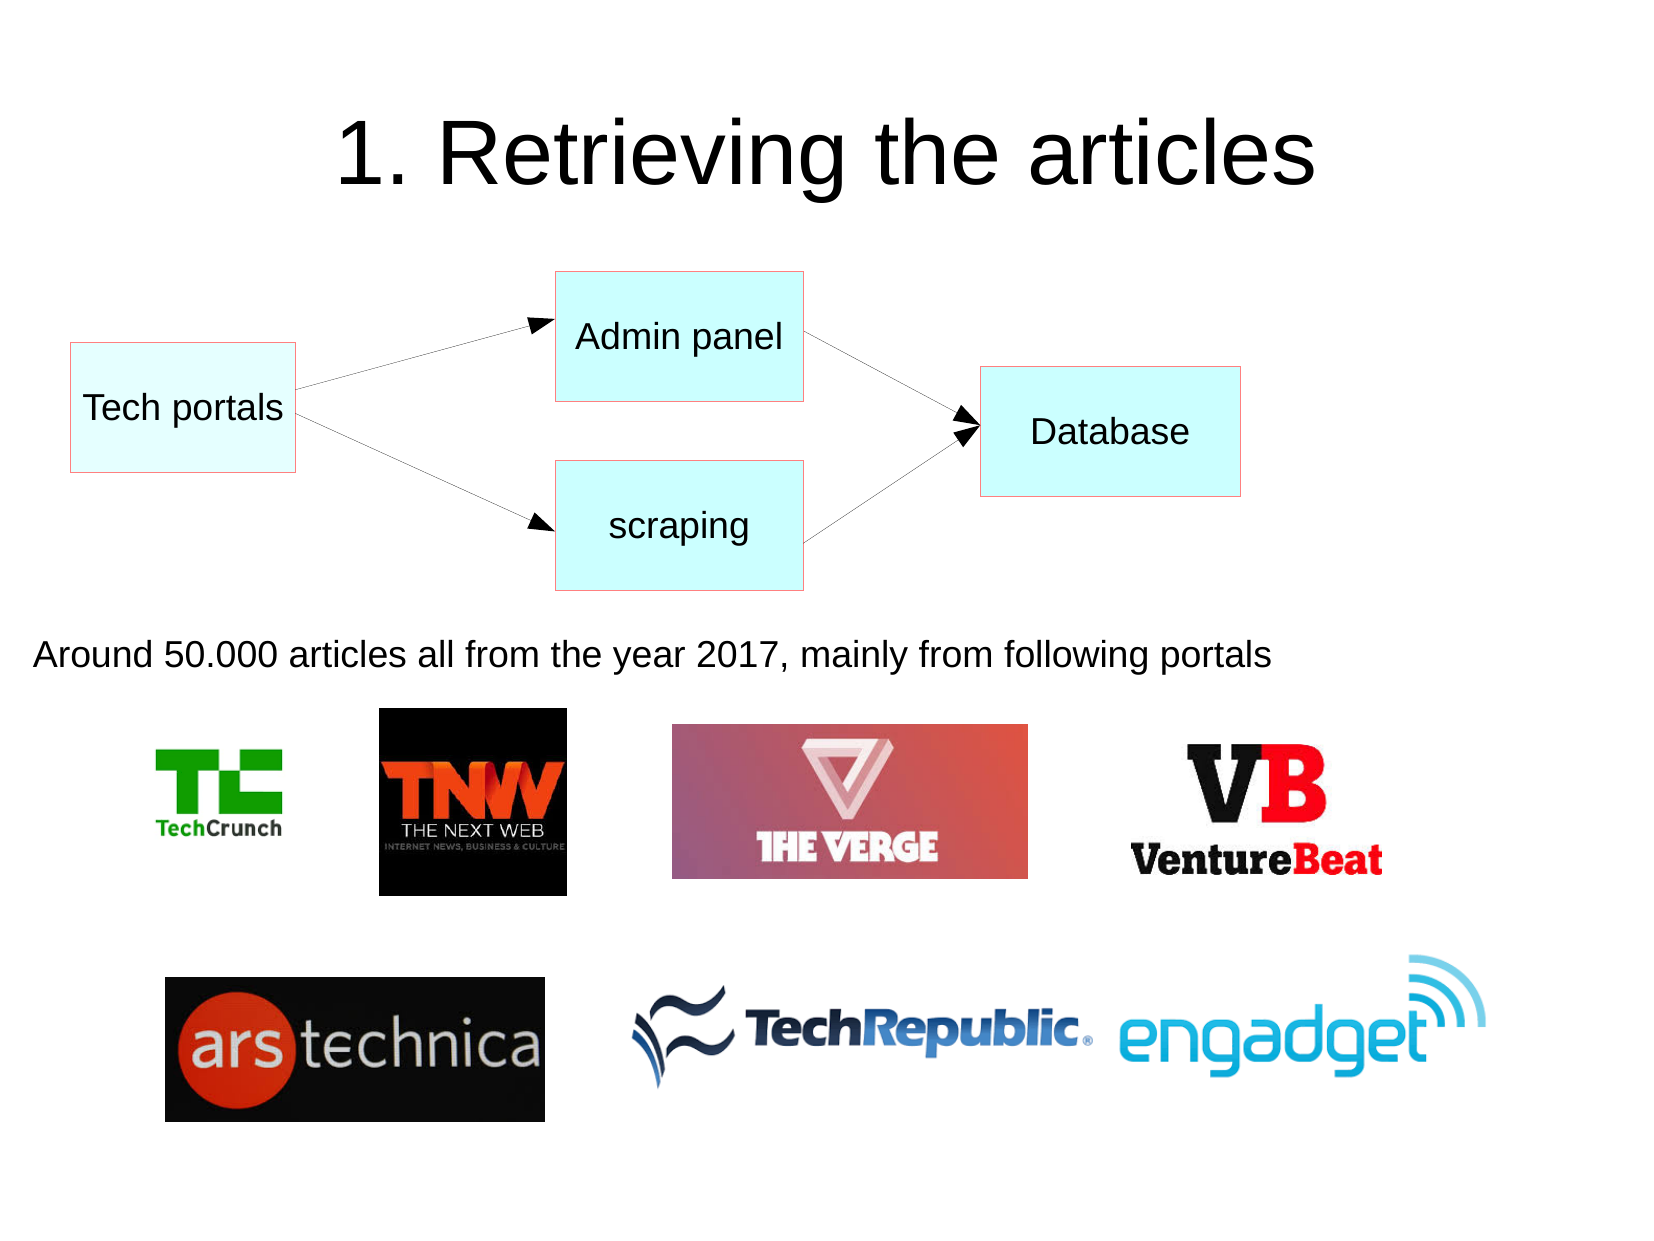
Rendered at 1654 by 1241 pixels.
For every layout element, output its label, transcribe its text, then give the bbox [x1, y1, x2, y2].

picture [165, 977, 545, 1123]
picture [625, 980, 1099, 1096]
text_box Database [980, 366, 1241, 497]
picture [1110, 944, 1496, 1087]
text_box Tech portals [70, 342, 296, 473]
text_box Around 50.000 articles all from the year 2017, mainly from following portals [7, 625, 1441, 725]
text_box Admin panel [555, 271, 804, 402]
picture [59, 708, 567, 896]
text_box scraping [555, 460, 804, 591]
picture [1131, 744, 1382, 875]
title 1. Retrieving the articles [82, 49, 1571, 257]
picture [672, 724, 1028, 879]
